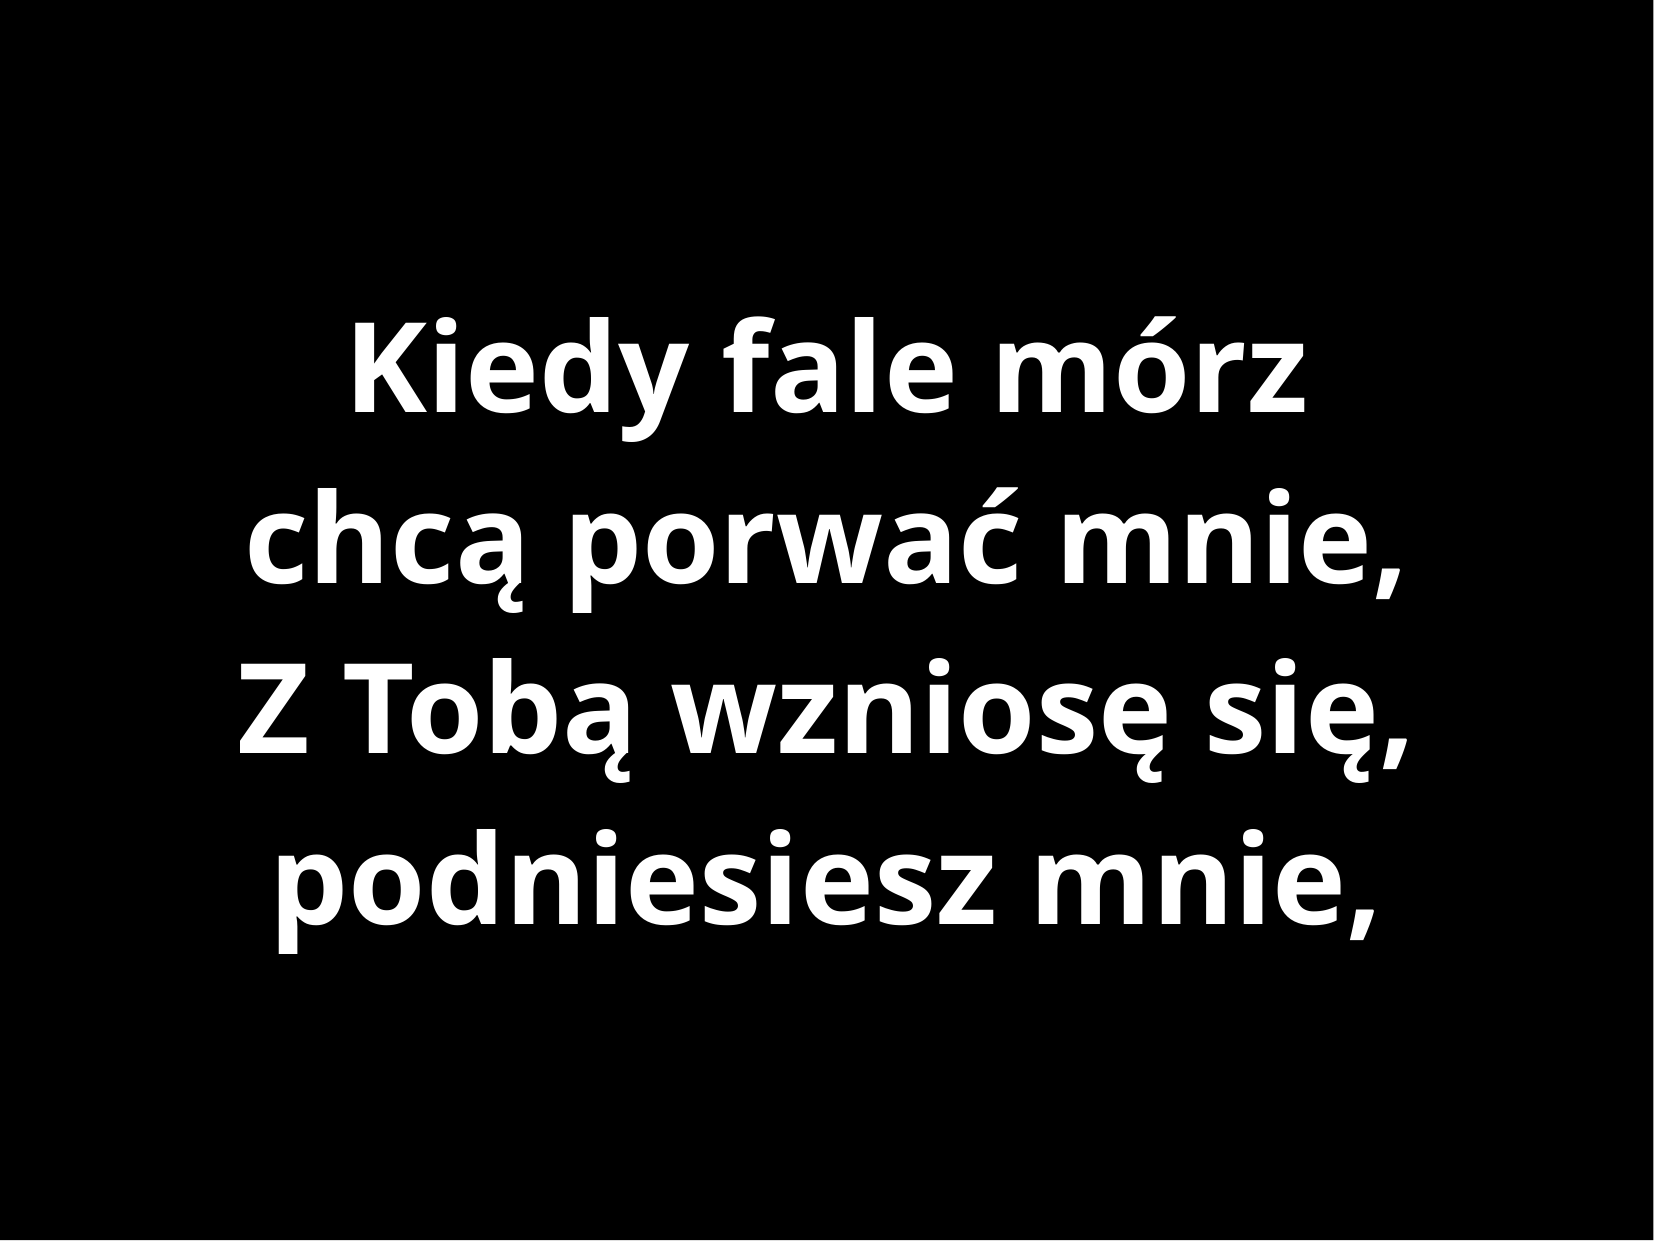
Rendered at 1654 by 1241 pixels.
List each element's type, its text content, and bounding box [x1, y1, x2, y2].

title Kiedy fale mórz chcą porwać mnie, Z Tobą wzniosę się, podniesiesz mnie, [0, 0, 1654, 1241]
